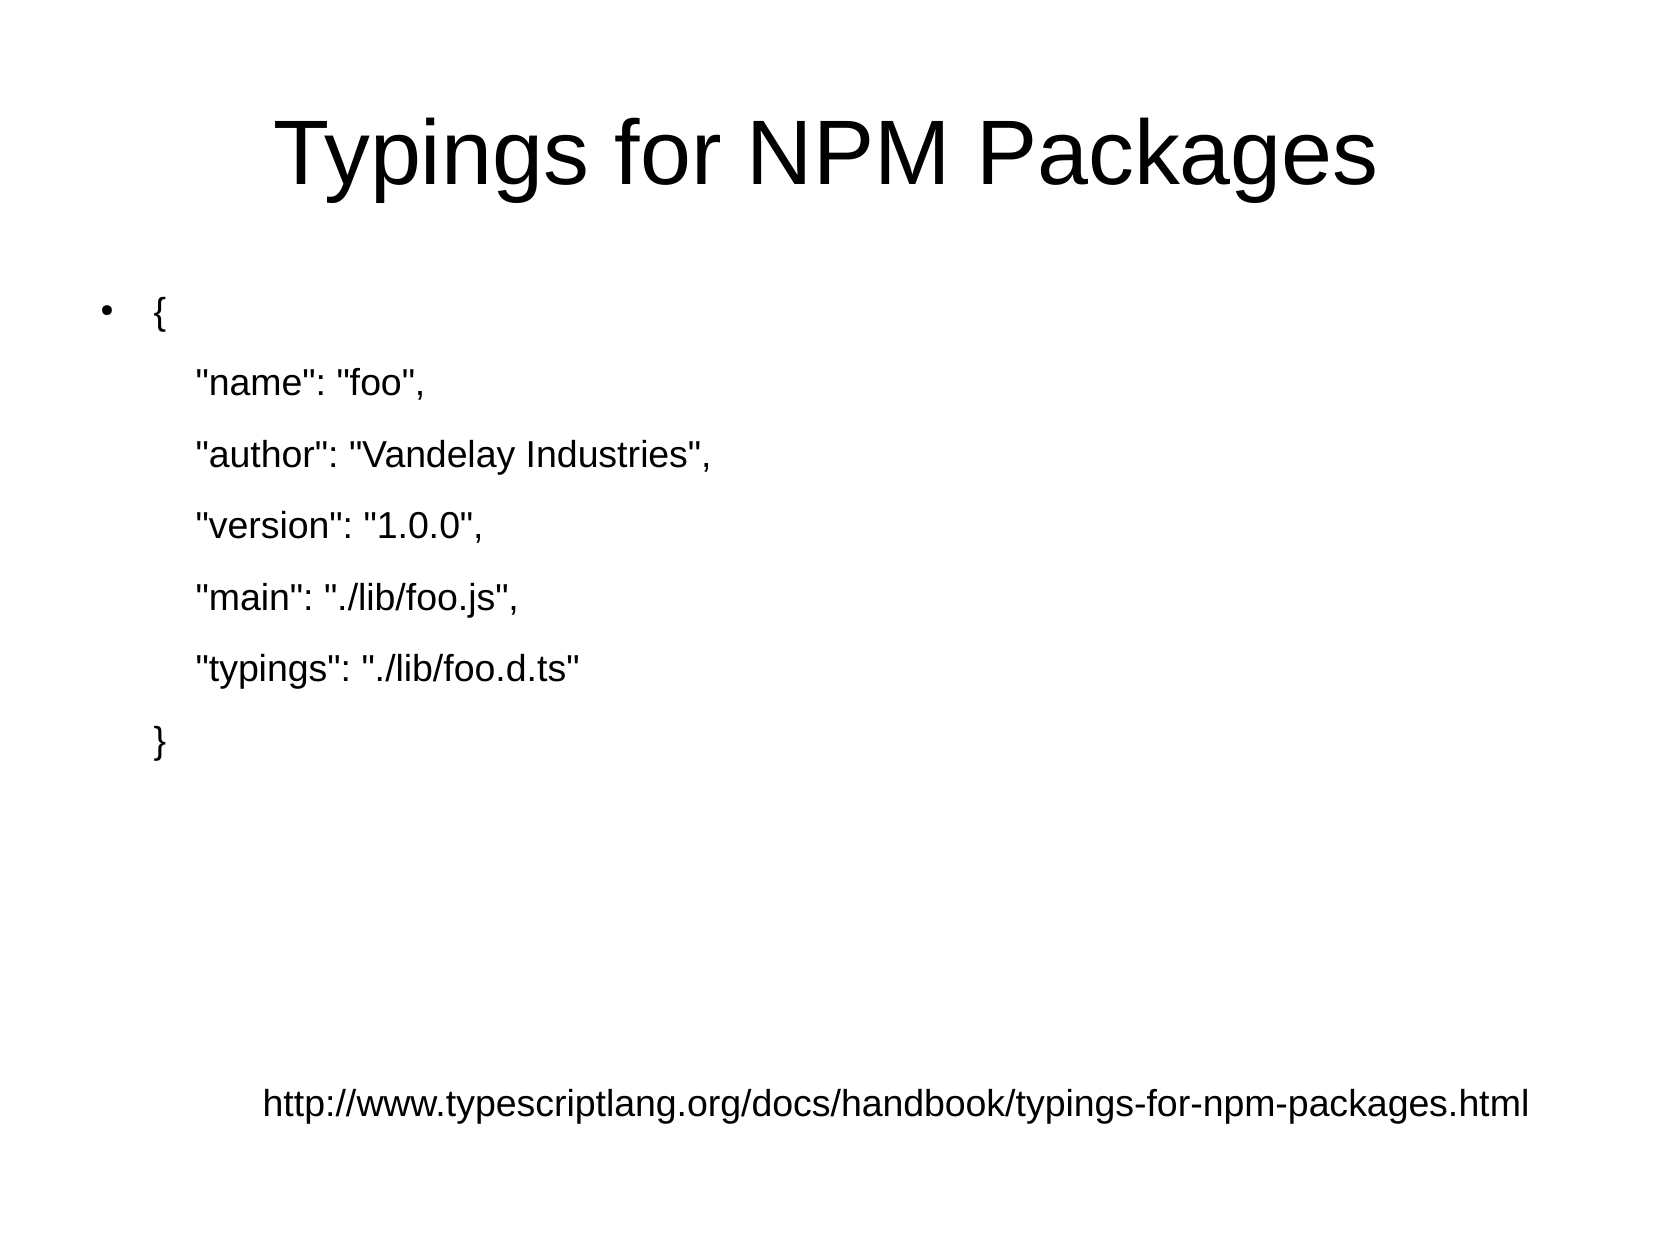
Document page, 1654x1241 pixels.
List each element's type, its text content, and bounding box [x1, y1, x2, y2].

list { "name": "foo", "author": "Vandelay Industries", "version": "1.0.0", "main": "./lib/foo.js", "typings": "./lib/foo.d.ts" } [82, 290, 1571, 1010]
text_box http://www.typescriptlang.org/docs/handbook/typings-for-npm-packages.html [248, 1074, 1545, 1132]
title Typings for NPM Packages [82, 49, 1571, 257]
